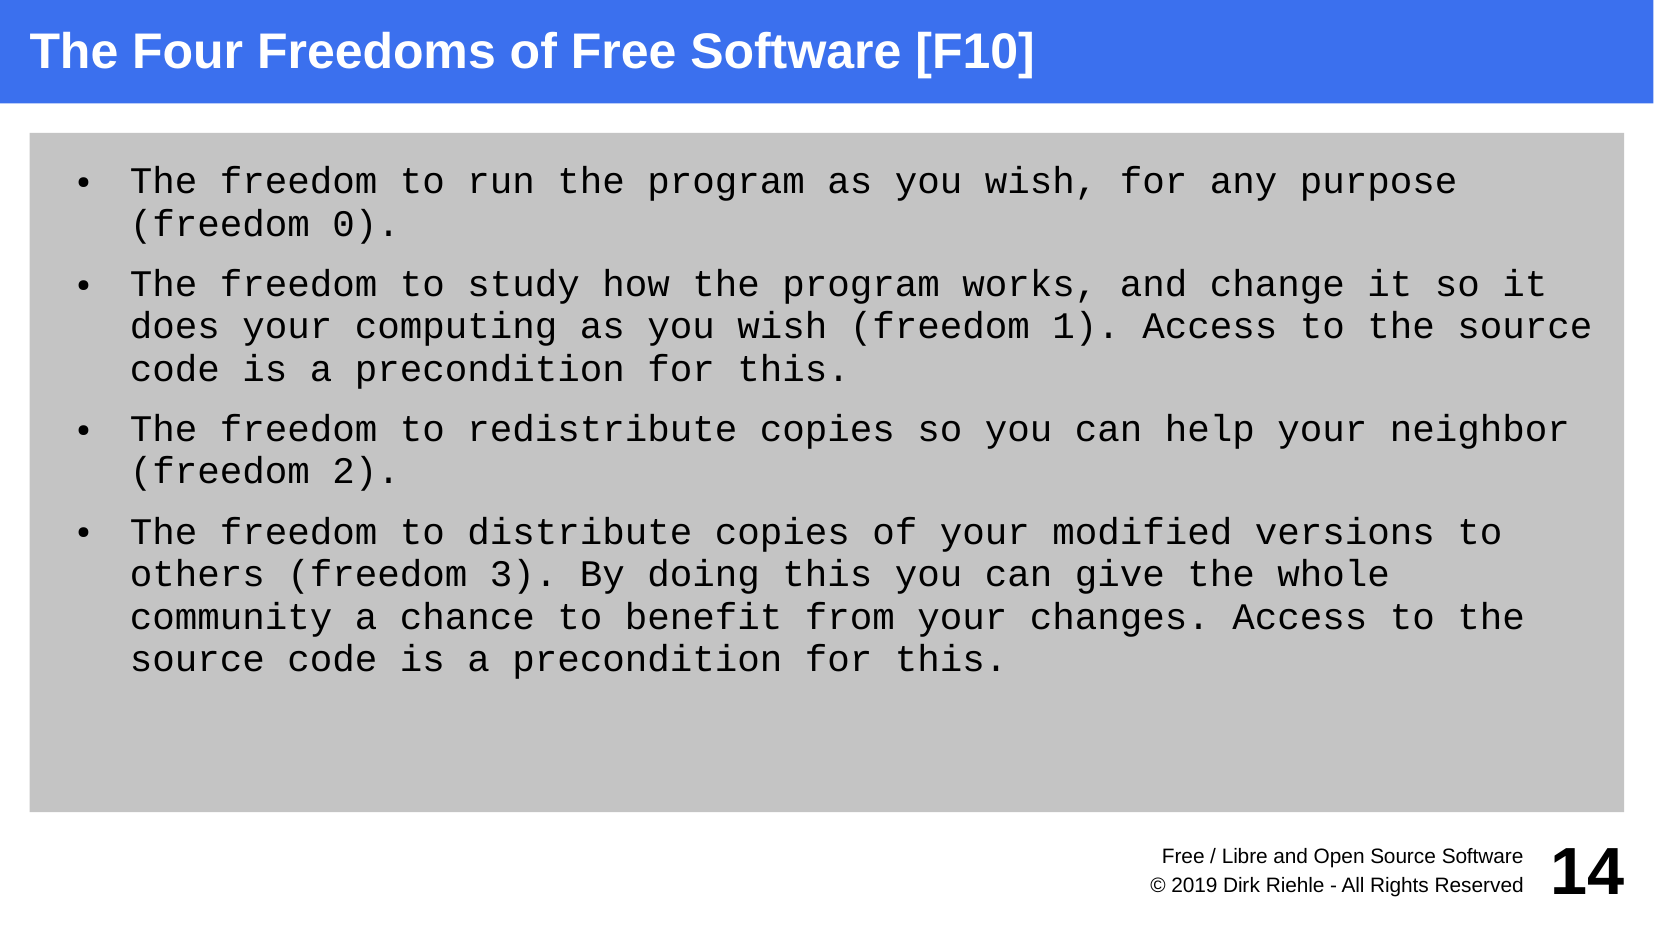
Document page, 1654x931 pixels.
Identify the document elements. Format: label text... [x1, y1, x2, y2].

list The freedom to run the program as you wish, for any purpose (freedom 0). The freedom to study how the program works, and change it so it does your computing as you wish (freedom 1). Access to the source code is a precondition for this. The freedom to redistribute copies so you can help your neighbor (freedom 2). The freedom to distribute copies of your modified versions to others (freedom 3). By doing this you can give the whole community a chance to benefit from your changes. Access to the source code is a precondition for this. [29, 132, 1625, 813]
title The Four Freedoms of Free Software [F10] [0, 0, 1654, 104]
